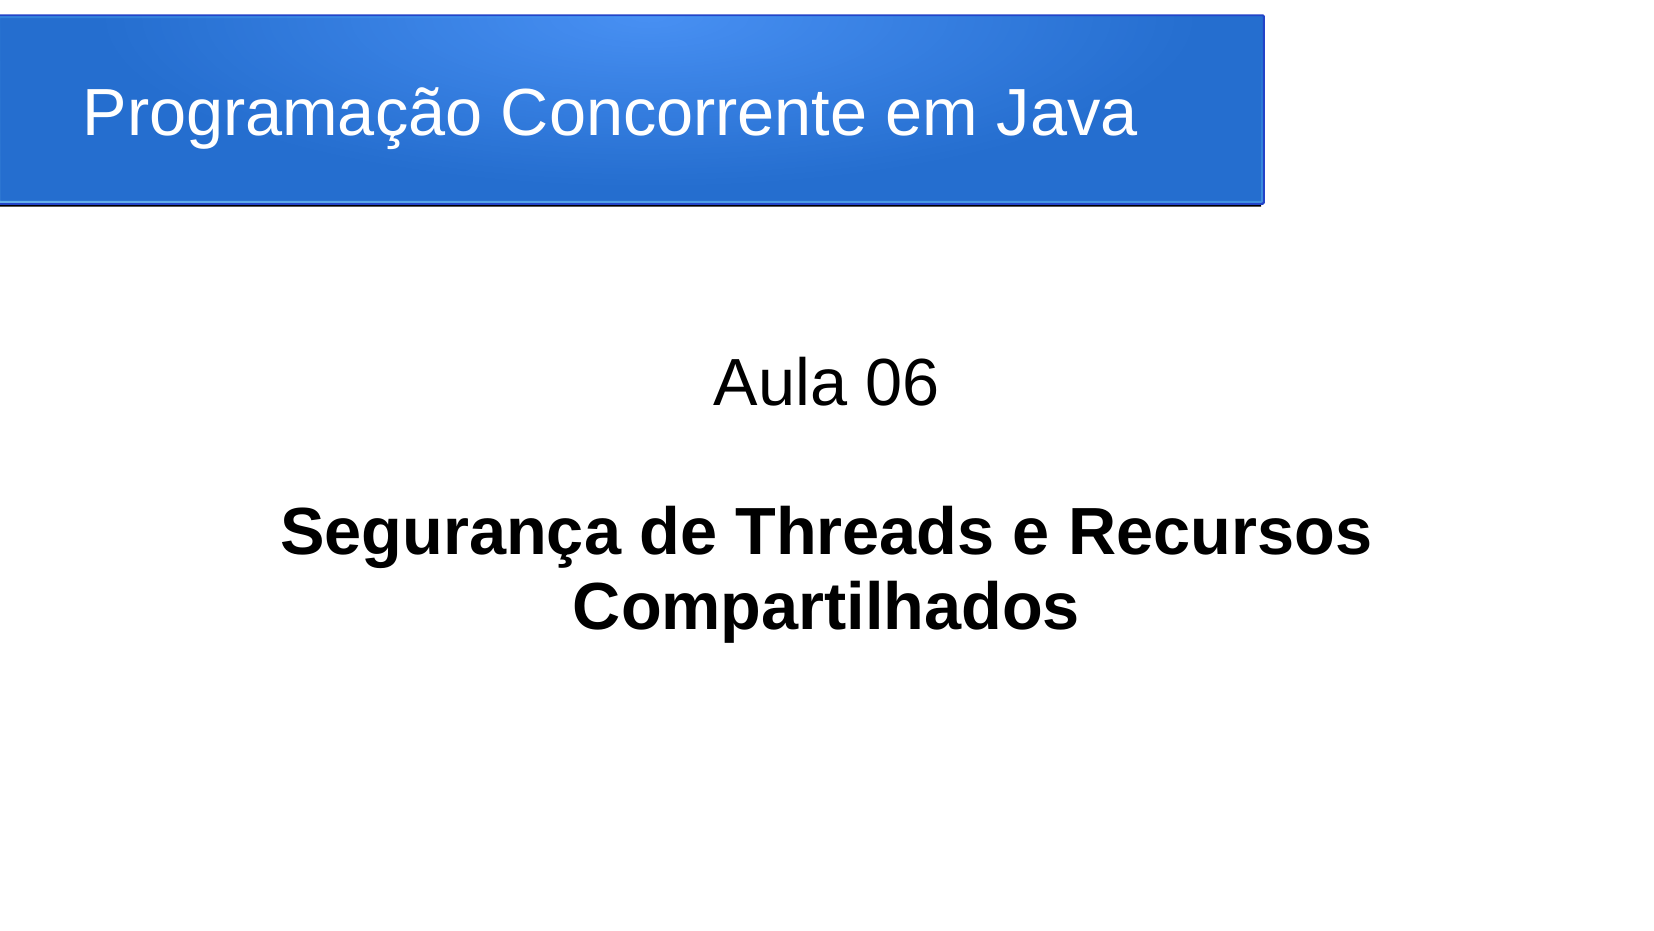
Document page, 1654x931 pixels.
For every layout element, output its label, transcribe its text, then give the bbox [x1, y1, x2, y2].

title Programação Concorrente em Java [82, 35, 1235, 189]
subtitle Aula 06 Segurança de Threads e Recursos Compartilhados [82, 224, 1571, 764]
